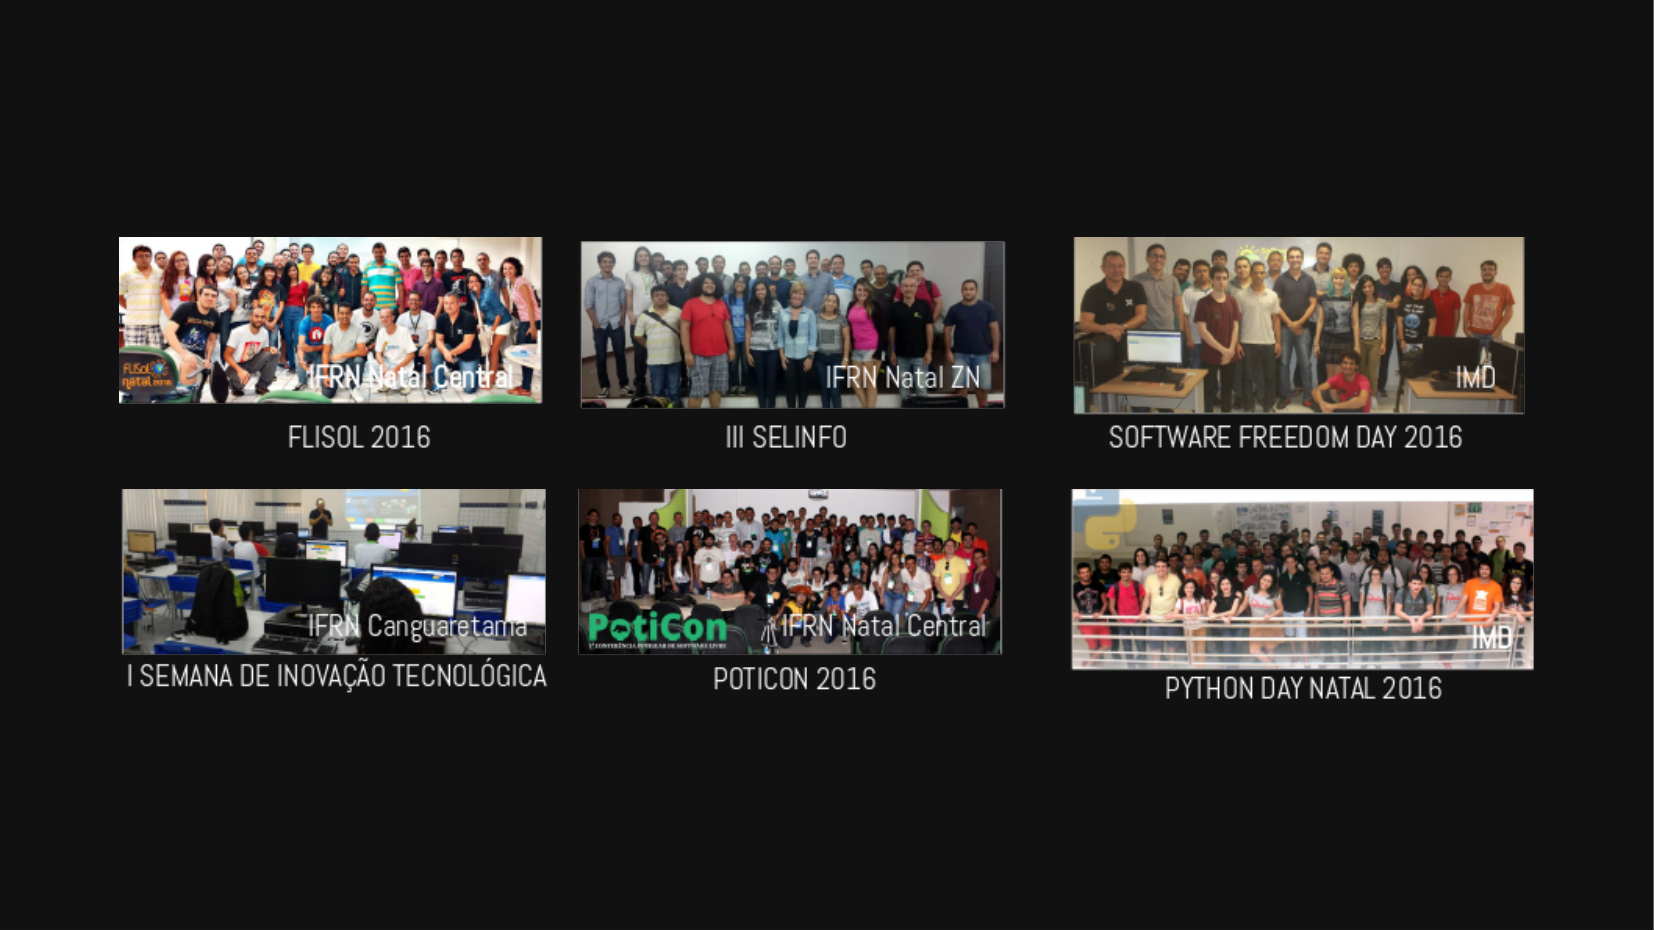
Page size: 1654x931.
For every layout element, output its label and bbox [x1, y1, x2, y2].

picture [119, 237, 1534, 462]
picture [105, 489, 1548, 713]
